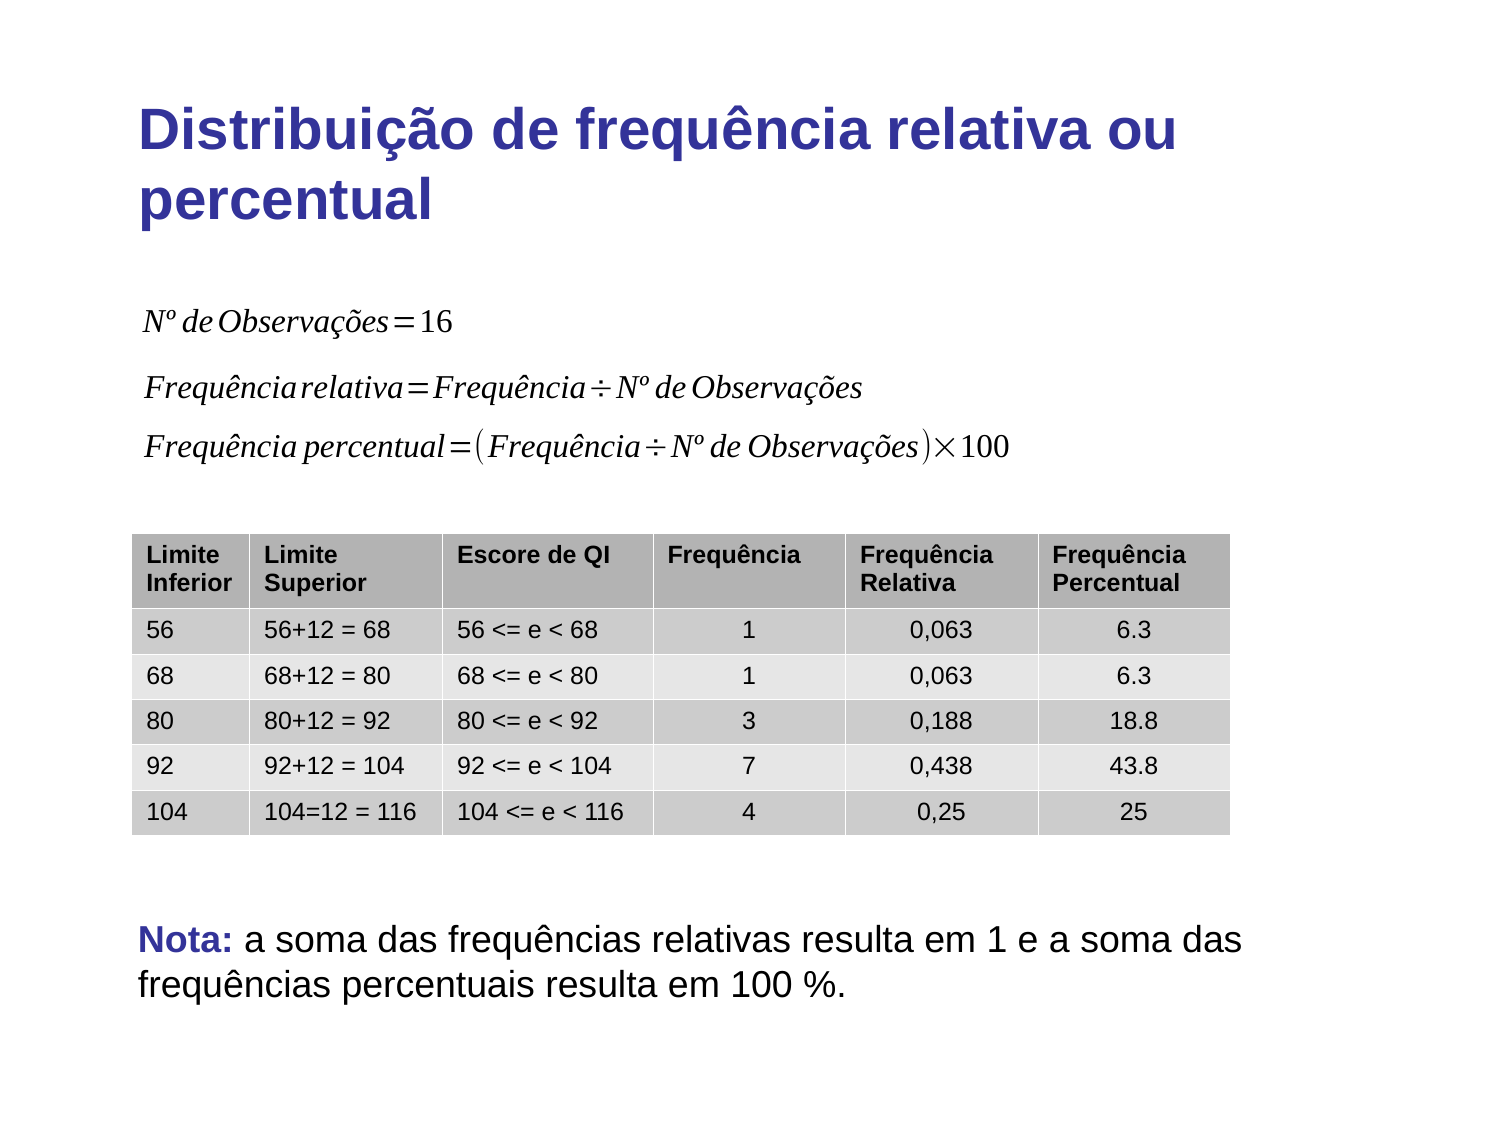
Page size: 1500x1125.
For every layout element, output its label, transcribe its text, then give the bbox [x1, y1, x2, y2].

table_cell 18.8 [1039, 700, 1230, 744]
table_cell 0,063 [846, 609, 1038, 654]
table_cell 7 [654, 745, 845, 790]
table_header Frequência Percentual [1039, 534, 1230, 608]
text_box Distribuição de frequência relativa ou percentual [123, 84, 1400, 179]
table_cell 104 <= e < 116 [443, 791, 653, 835]
table_header Limite Superior [250, 534, 442, 608]
table_cell 68 [132, 655, 249, 699]
table_cell 0,25 [846, 791, 1038, 835]
table_cell 6.3 [1039, 609, 1230, 654]
table_cell 43.8 [1039, 745, 1230, 790]
table_cell 56+12 = 68 [250, 609, 442, 654]
table_cell 80 [132, 700, 249, 744]
table_cell 56 <= e < 68 [443, 609, 653, 654]
chart [136, 428, 1017, 469]
table_header Escore de QI [443, 534, 653, 608]
table_cell 92 <= e < 104 [443, 745, 653, 790]
table_header Limite Inferior [132, 534, 249, 608]
table_cell 80+12 = 92 [250, 700, 442, 744]
table_cell 3 [654, 700, 845, 744]
text_box Nota: a soma das frequências relativas resulta em 1 e a soma das frequências percentuais resulta em 100 %. [123, 907, 1366, 1023]
table_cell 56 [132, 609, 249, 654]
table_cell 0,188 [846, 700, 1038, 744]
table_cell 104=12 = 116 [250, 791, 442, 835]
table_cell 0,063 [846, 655, 1038, 699]
table_cell 4 [654, 791, 845, 835]
table_cell 92+12 = 104 [250, 745, 442, 790]
table_header Frequência Relativa [846, 534, 1038, 608]
table_cell 25 [1039, 791, 1230, 835]
table_cell 1 [654, 609, 845, 654]
table_cell 80 <= e < 92 [443, 700, 653, 744]
chart [136, 369, 871, 407]
table_cell 68+12 = 80 [250, 655, 442, 699]
chart [135, 302, 459, 340]
table_cell 68 <= e < 80 [443, 655, 653, 699]
table_cell 6.3 [1039, 655, 1230, 699]
table_cell 104 [132, 791, 249, 835]
table_cell 0,438 [846, 745, 1038, 790]
table_cell 92 [132, 745, 249, 790]
table_cell 1 [654, 655, 845, 699]
table_header Frequência [654, 534, 845, 608]
